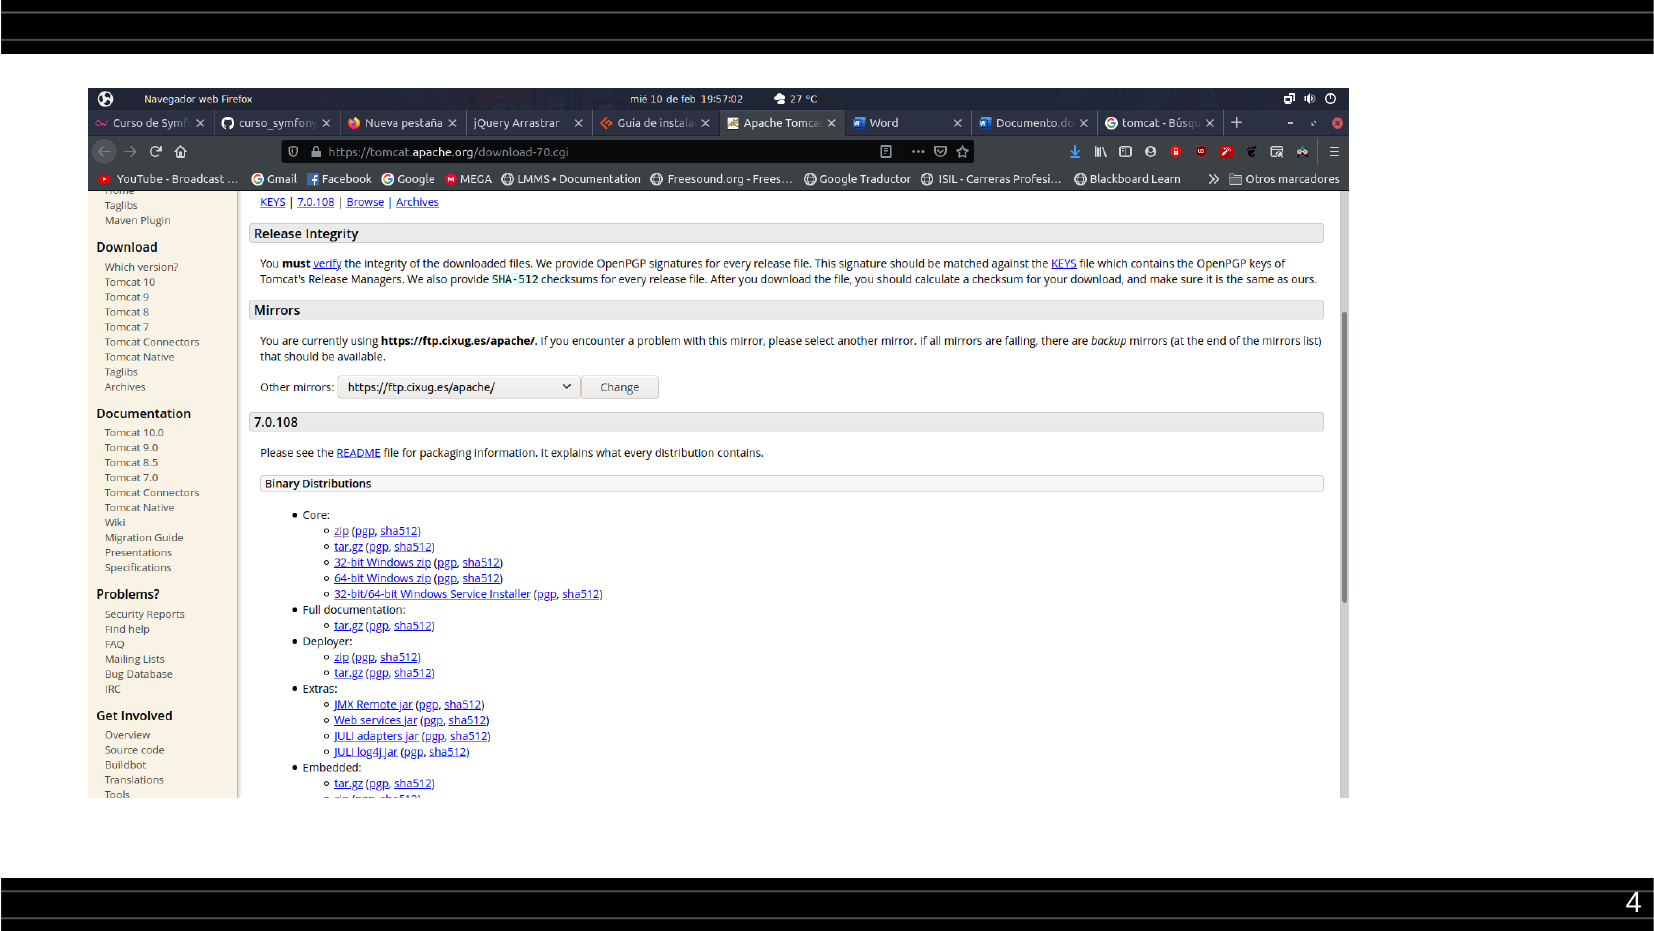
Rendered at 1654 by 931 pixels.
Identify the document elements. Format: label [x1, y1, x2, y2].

picture [1, 0, 1654, 54]
picture [1, 878, 1654, 931]
picture [88, 88, 1349, 798]
